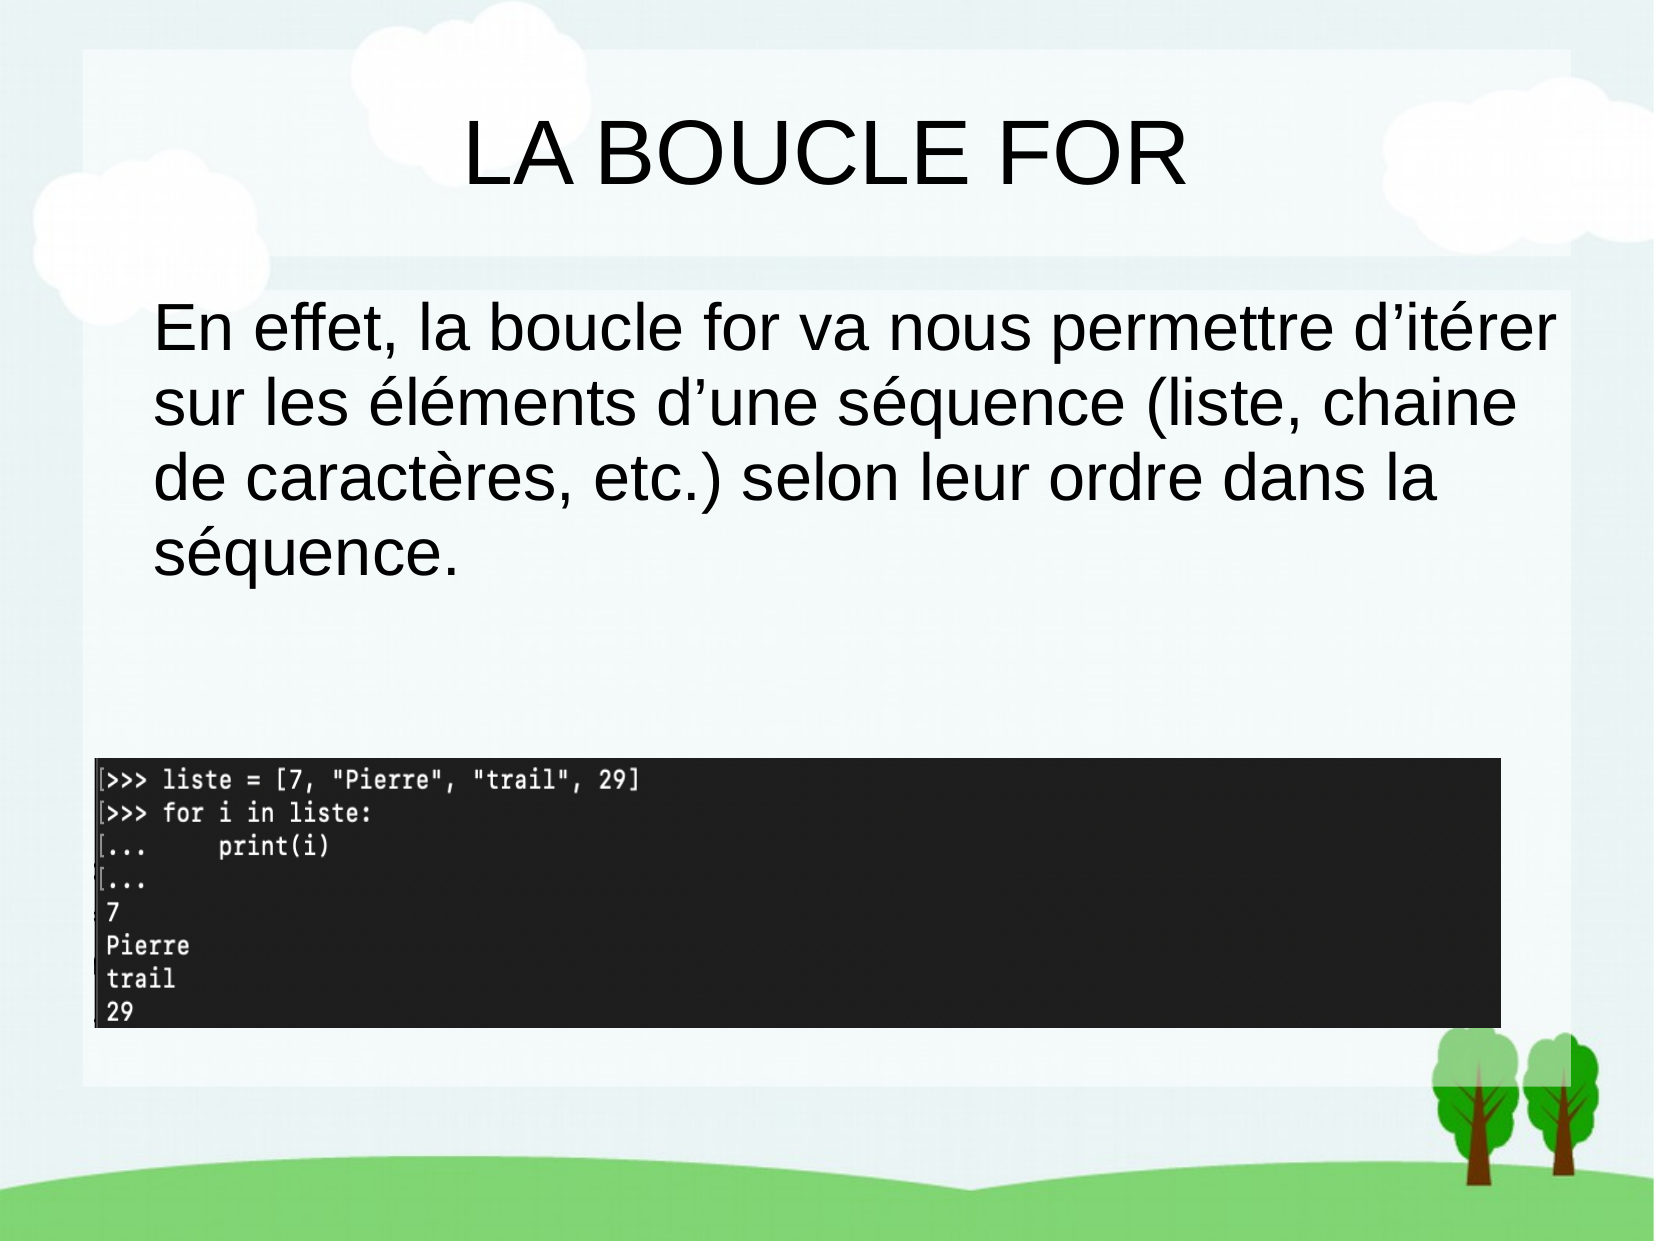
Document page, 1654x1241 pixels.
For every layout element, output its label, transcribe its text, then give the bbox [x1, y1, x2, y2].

title LA BOUCLE FOR [82, 49, 1571, 257]
picture [0, 0, 1654, 1241]
list En effet, la boucle for va nous permettre d’itérer sur les éléments d’une séquence (liste, chaine de caractères, etc.) selon leur ordre dans la séquence. [82, 290, 1571, 1087]
